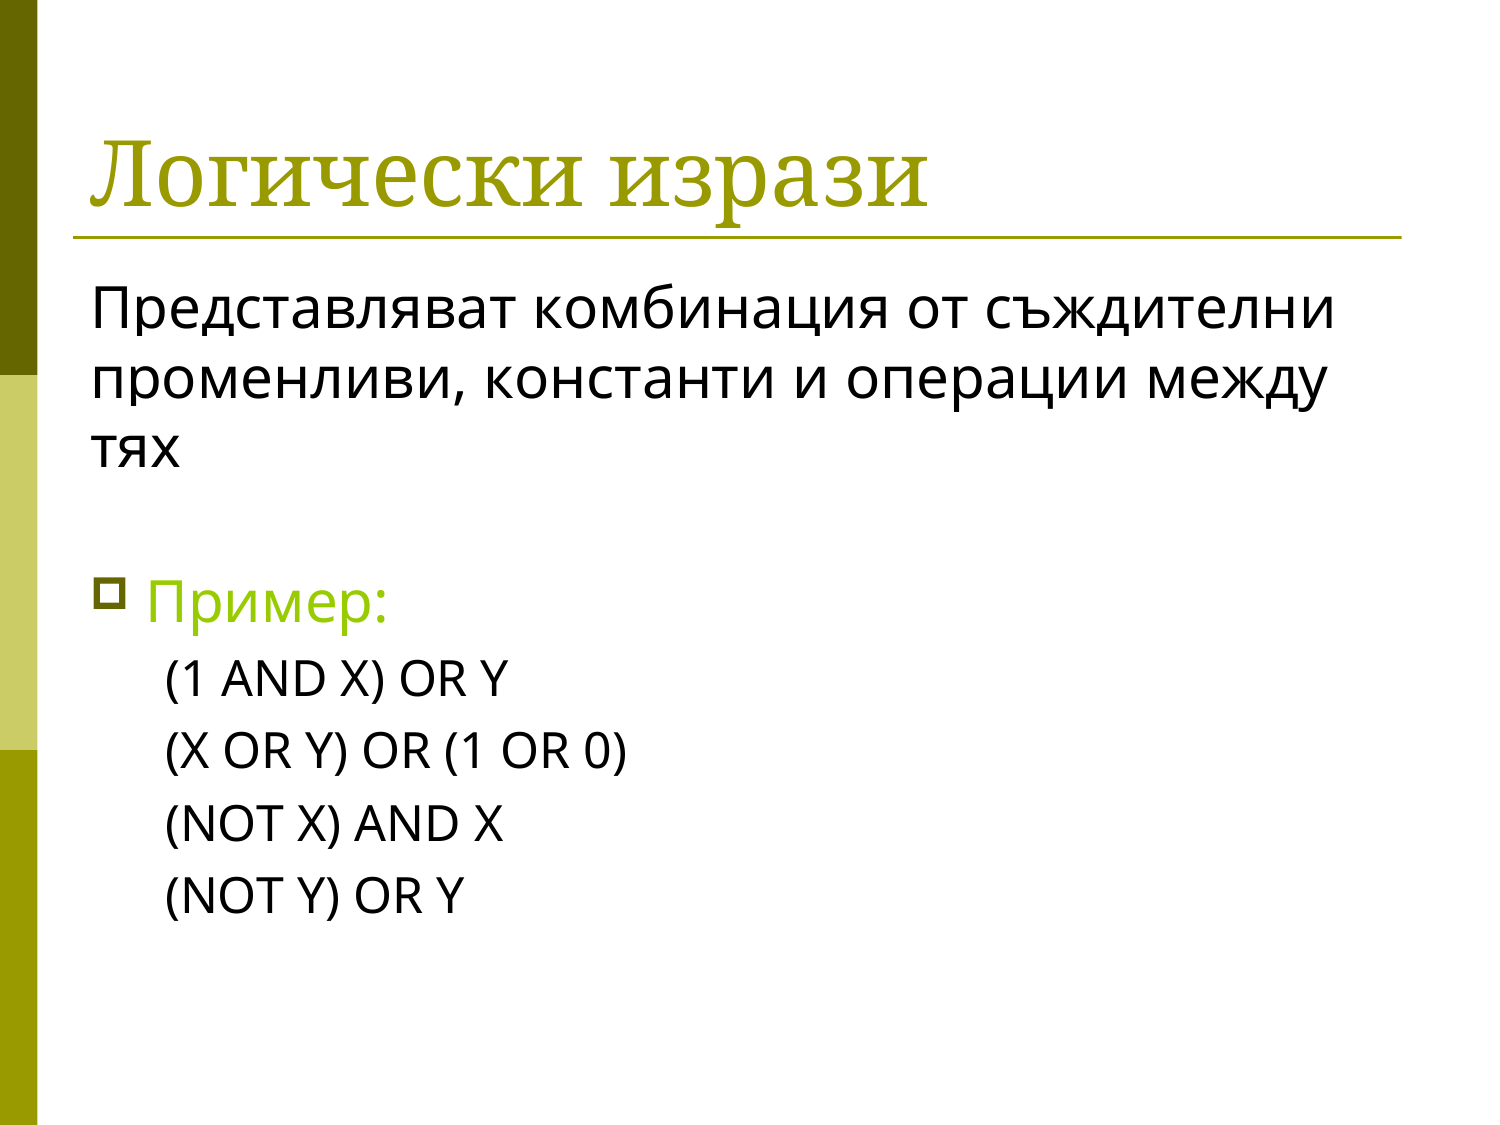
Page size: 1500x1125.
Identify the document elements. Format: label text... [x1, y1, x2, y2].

title Логически изрази [75, 45, 1500, 233]
list Представляват комбинация от съждителни променливи, константи и операции между тях Пример: (1 AND X) OR Y (X OR Y) OR (1 OR 0) (NOT X) AND X (NOT Y) OR Y [75, 262, 1426, 1006]
